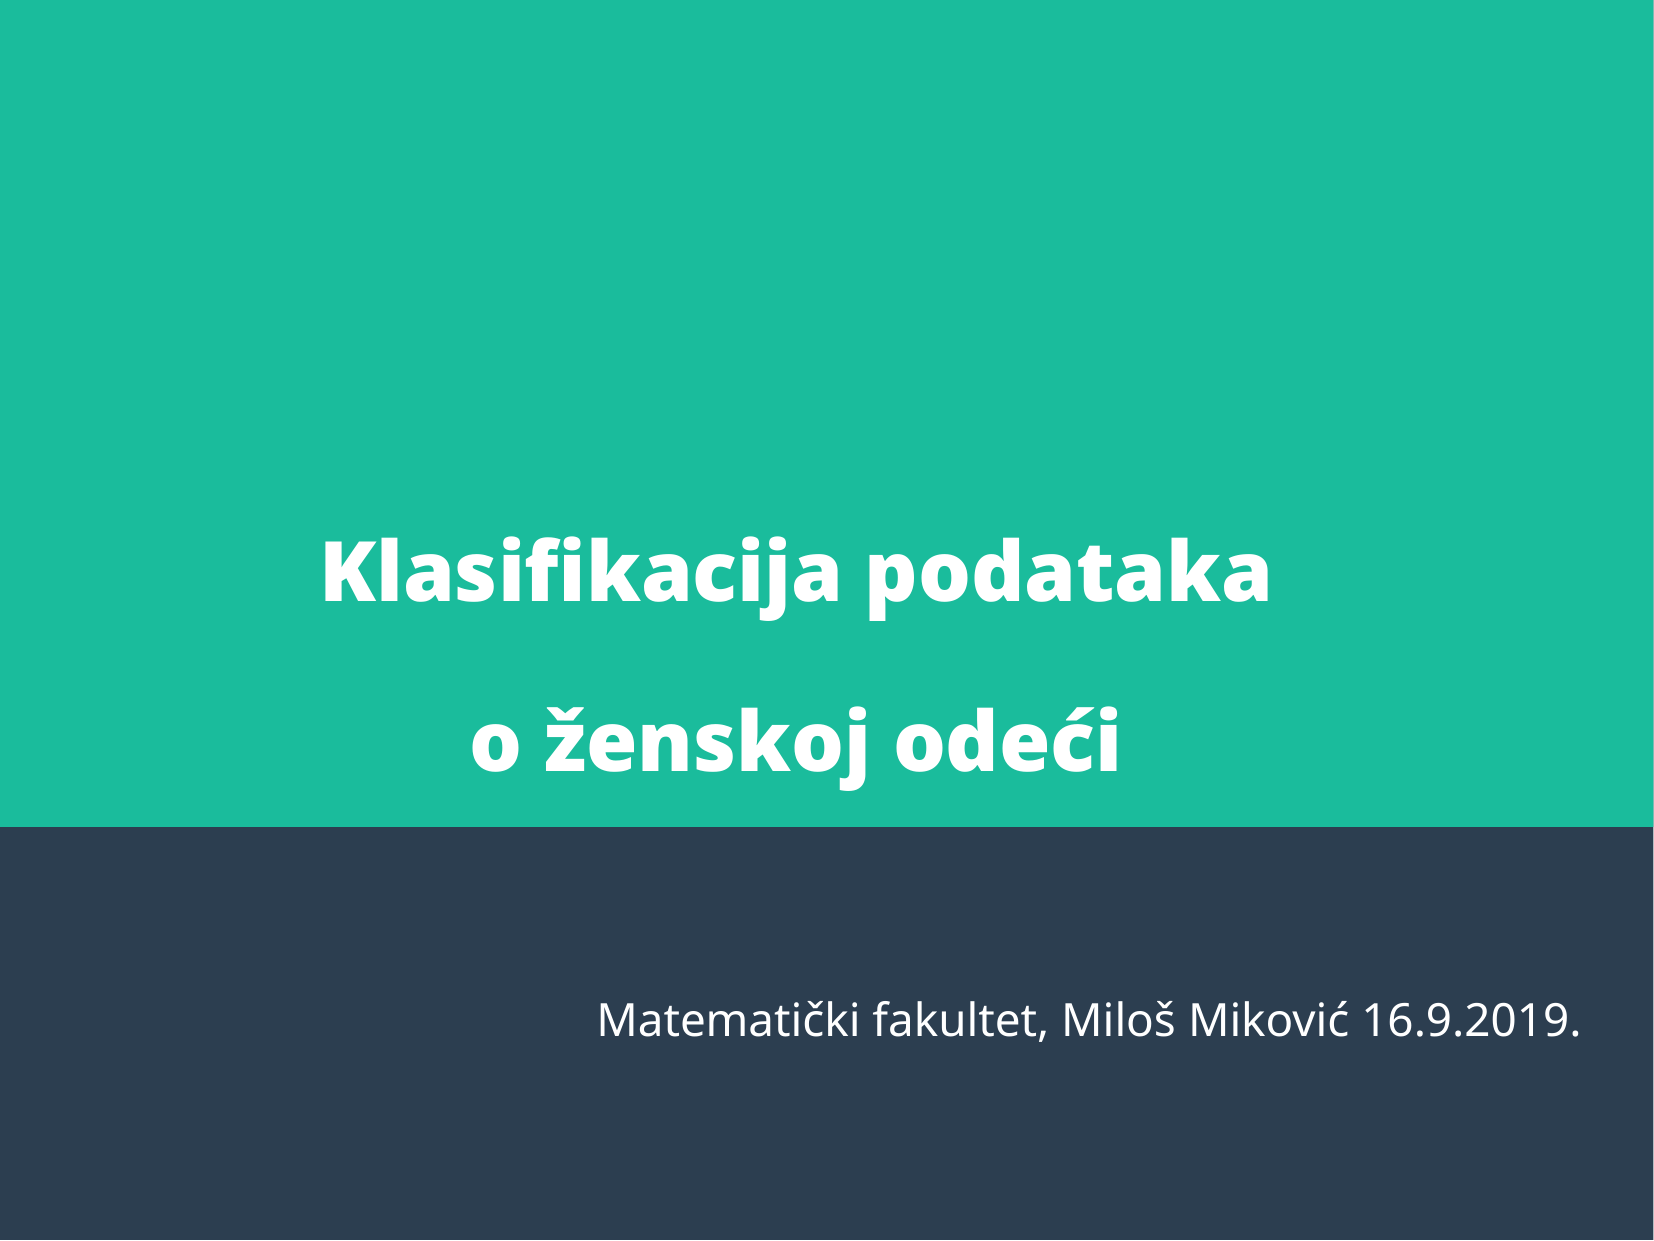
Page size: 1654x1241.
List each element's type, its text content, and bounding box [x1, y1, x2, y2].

title Klasifikacija podataka o ženskoj odeći [39, 480, 1576, 772]
subtitle Matematički fakultet, Miloš Miković 16.9.2019. [59, 856, 1595, 1182]
